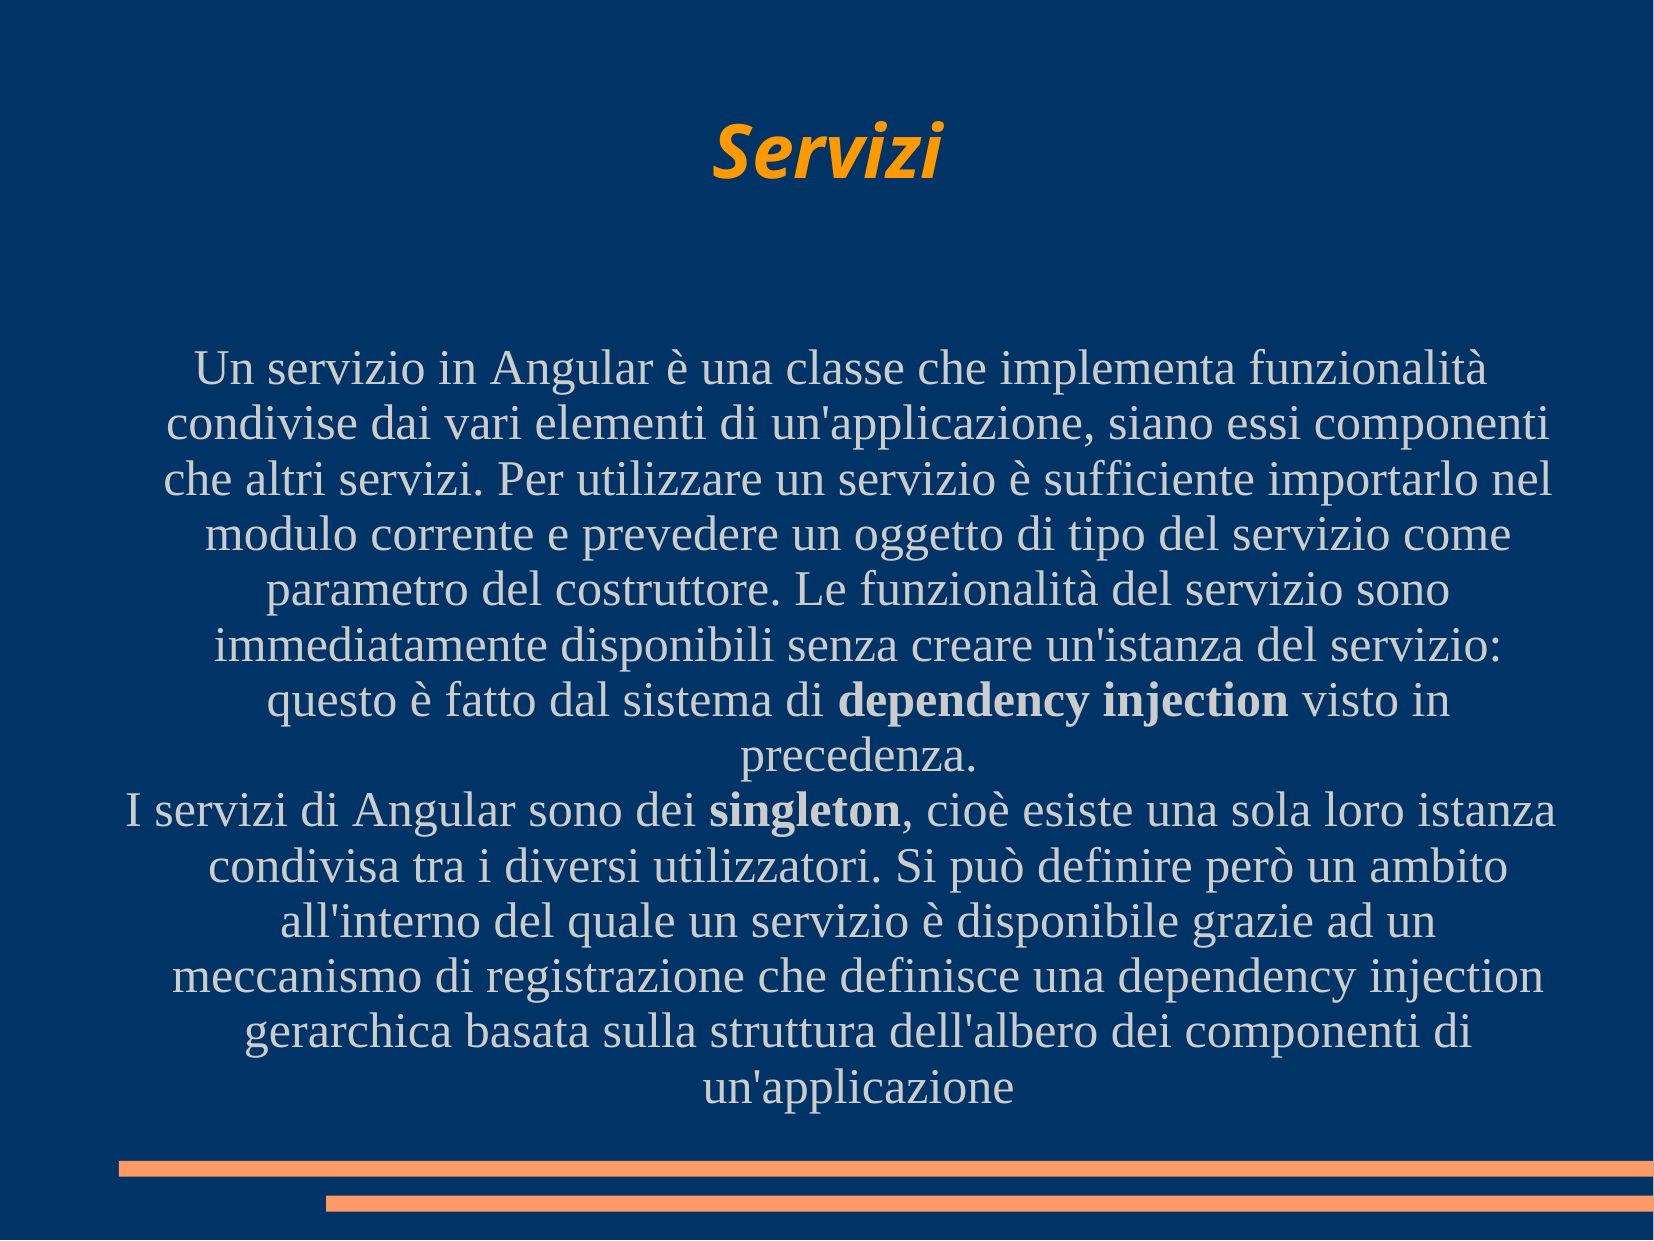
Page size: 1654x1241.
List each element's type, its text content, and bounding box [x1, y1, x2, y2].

title Servizi [121, 46, 1534, 254]
subtitle Un servizio in Angular è una classe che implementa funzionalità condivise dai vari elementi di un'applicazione, siano essi componenti che altri servizi. Per utilizzare un servizio è sufficiente importarlo nel modulo corrente e prevedere un oggetto di tipo del servizio come parametro del costruttore. Le funzionalità del servizio sono immediatamente disponibili senza creare un'istanza del servizio: questo è fatto dal sistema di dependency injection visto in precedenza. I servizi di Angular sono dei singleton, cioè esiste una sola loro istanza condivisa tra i diversi utilizzatori. Si può definire però un ambito all'interno del quale un servizio è disponibile grazie ad un meccanismo di registrazione che definisce una dependency injection gerarchica basata sulla struttura dell'albero dei componenti di un'applicazione [121, 322, 1561, 1132]
